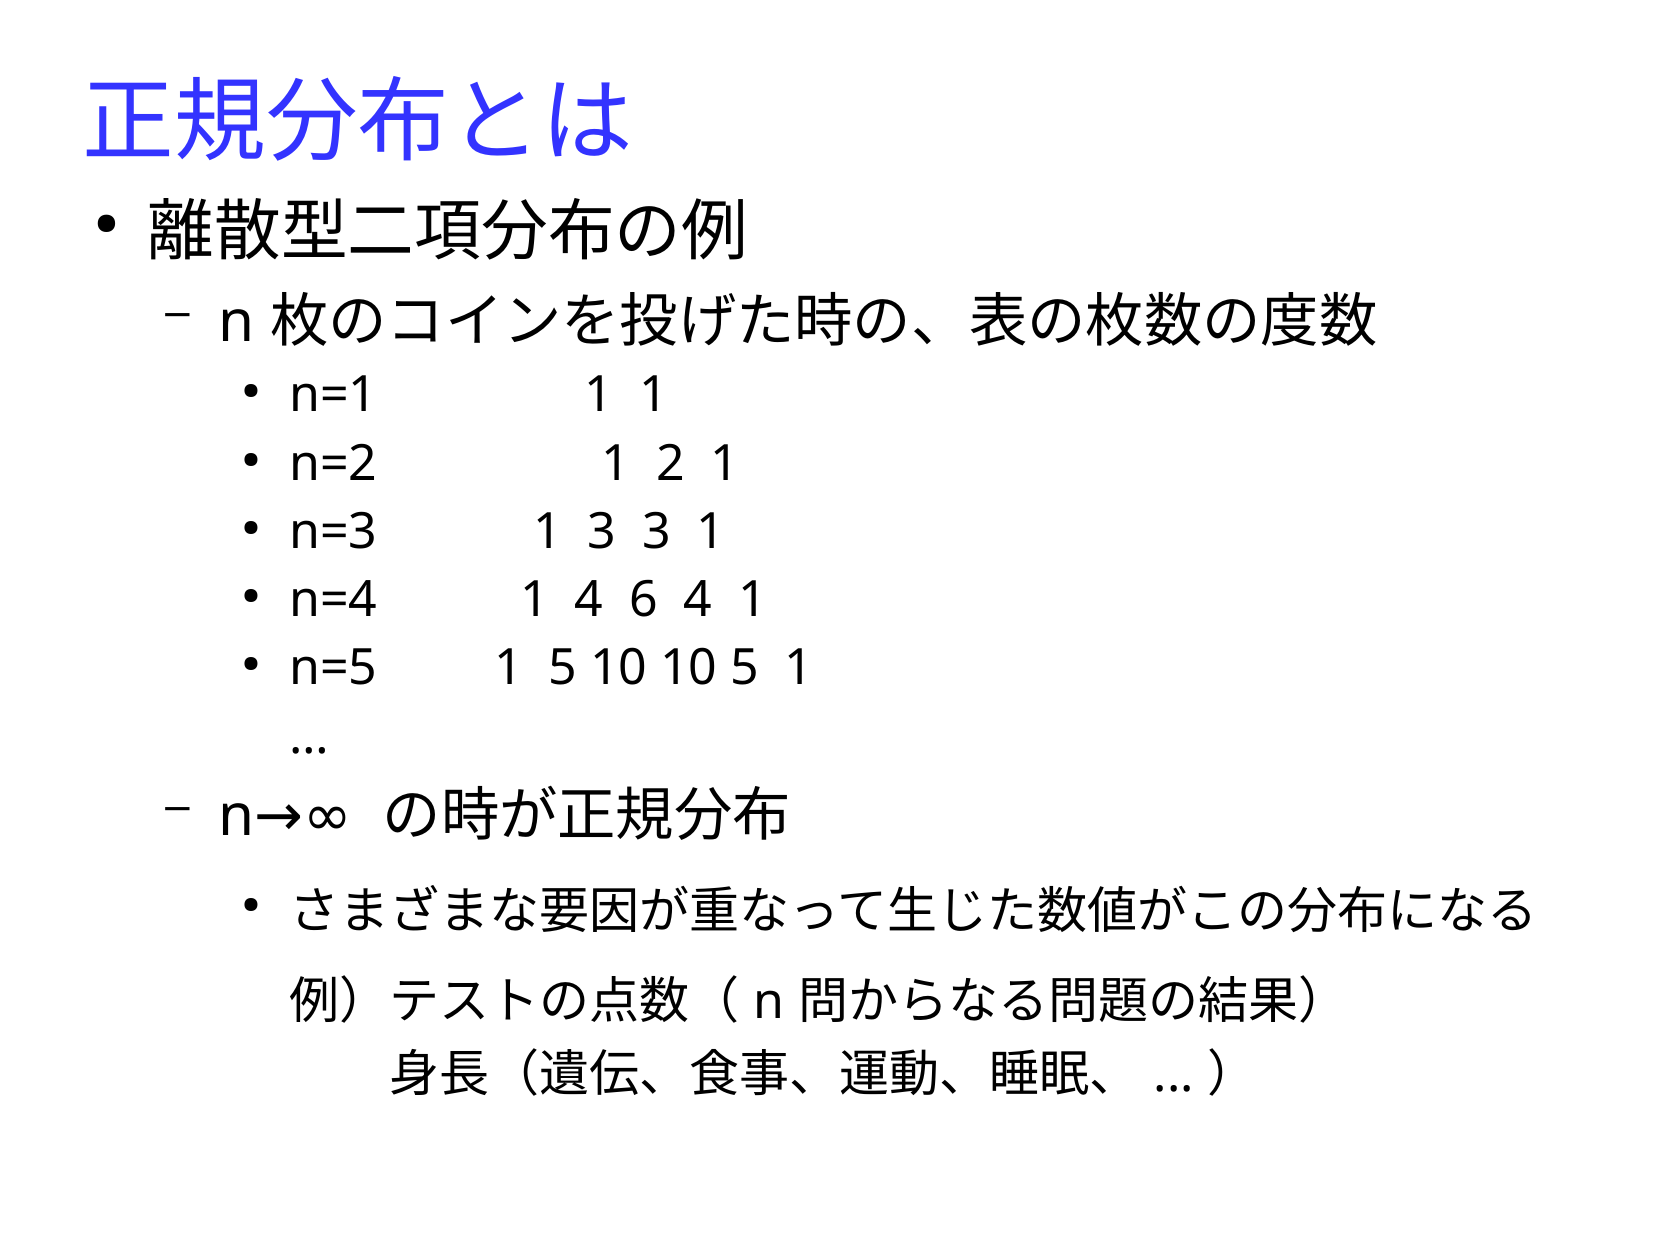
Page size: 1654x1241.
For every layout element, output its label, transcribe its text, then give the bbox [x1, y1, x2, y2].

list 離散型二項分布の例 n枚のコインを投げた時の、表の枚数の度数 n=1 1 1 n=2 1 2 1 n=3 1 3 3 1 n=4 1 4 6 4 1 n=5 1 5 10 10 5 1 … n→∞ の時が正規分布 さまざまな要因が重なって生じた数値がこの分布になる 例）テストの点数（n問からなる問題の結果） 身長（遺伝、食事、運動、睡眠、...） [76, 177, 1565, 1182]
title 正規分布とは [82, 44, 1571, 183]
